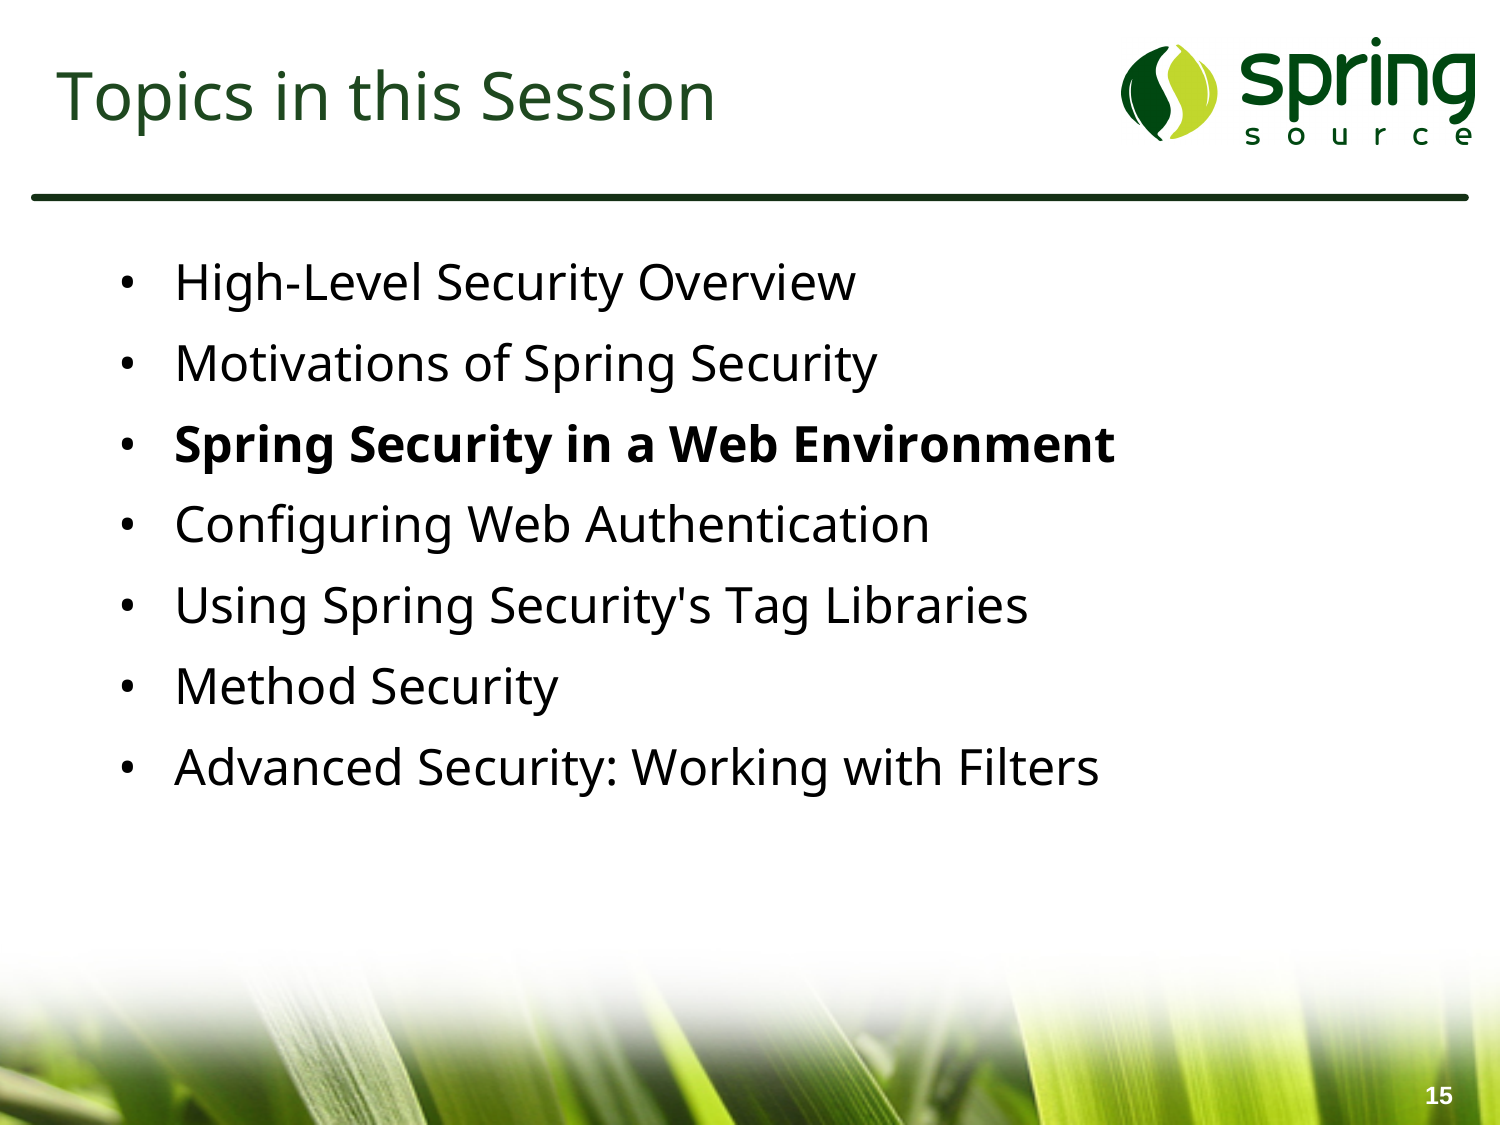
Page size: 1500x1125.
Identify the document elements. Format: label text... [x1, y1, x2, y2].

list High-Level Security Overview Motivations of Spring Security Spring Security in a Web Environment Configuring Web Authentication Using Spring Security's Tag Libraries Method Security Advanced Security: Working with Filters [103, 239, 1394, 792]
title Topics in this Session [56, 14, 1089, 176]
picture [1121, 37, 1475, 145]
picture [0, 944, 1500, 1125]
